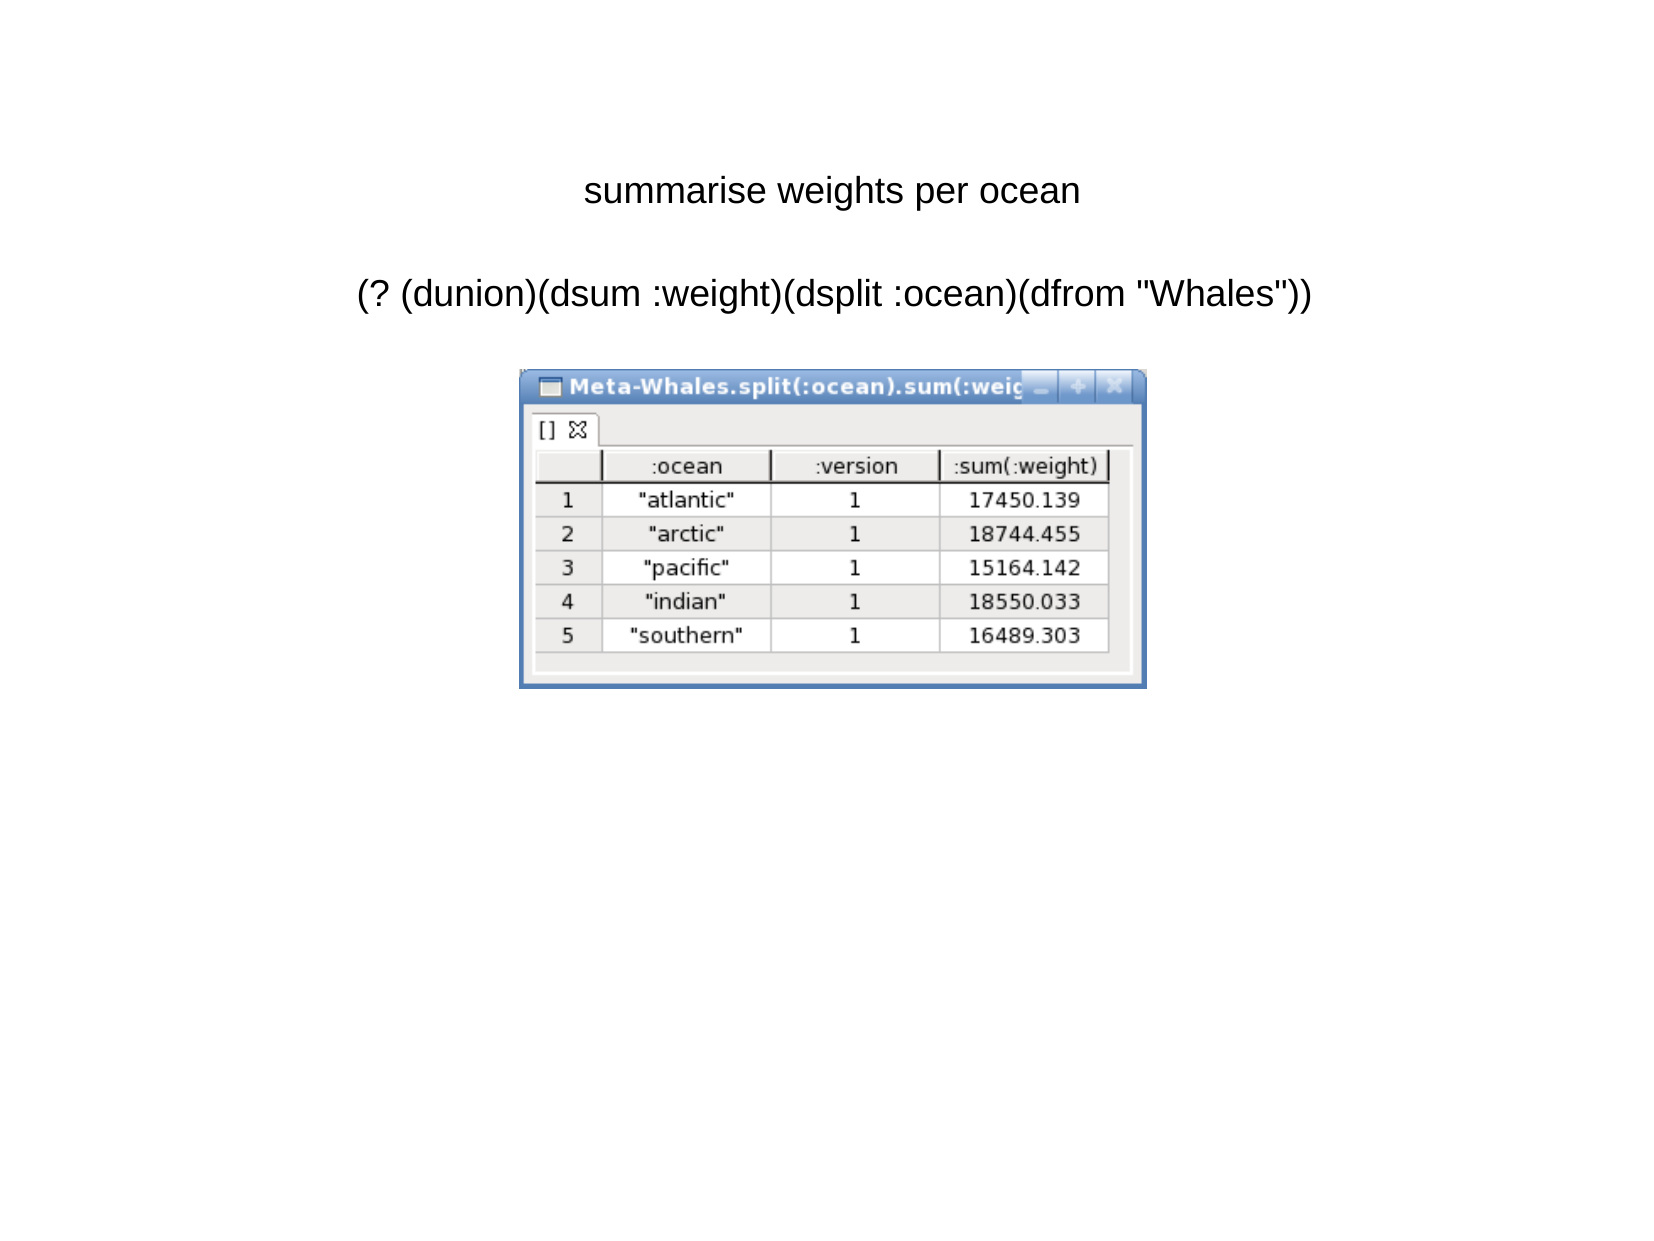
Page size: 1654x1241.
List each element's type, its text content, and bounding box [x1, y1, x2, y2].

text_box (? (dunion)(dsum :weight)(dsplit :ocean)(dfrom "Whales")) [341, 265, 1331, 323]
text_box summarise weights per ocean [569, 161, 1097, 219]
picture [519, 369, 1147, 689]
